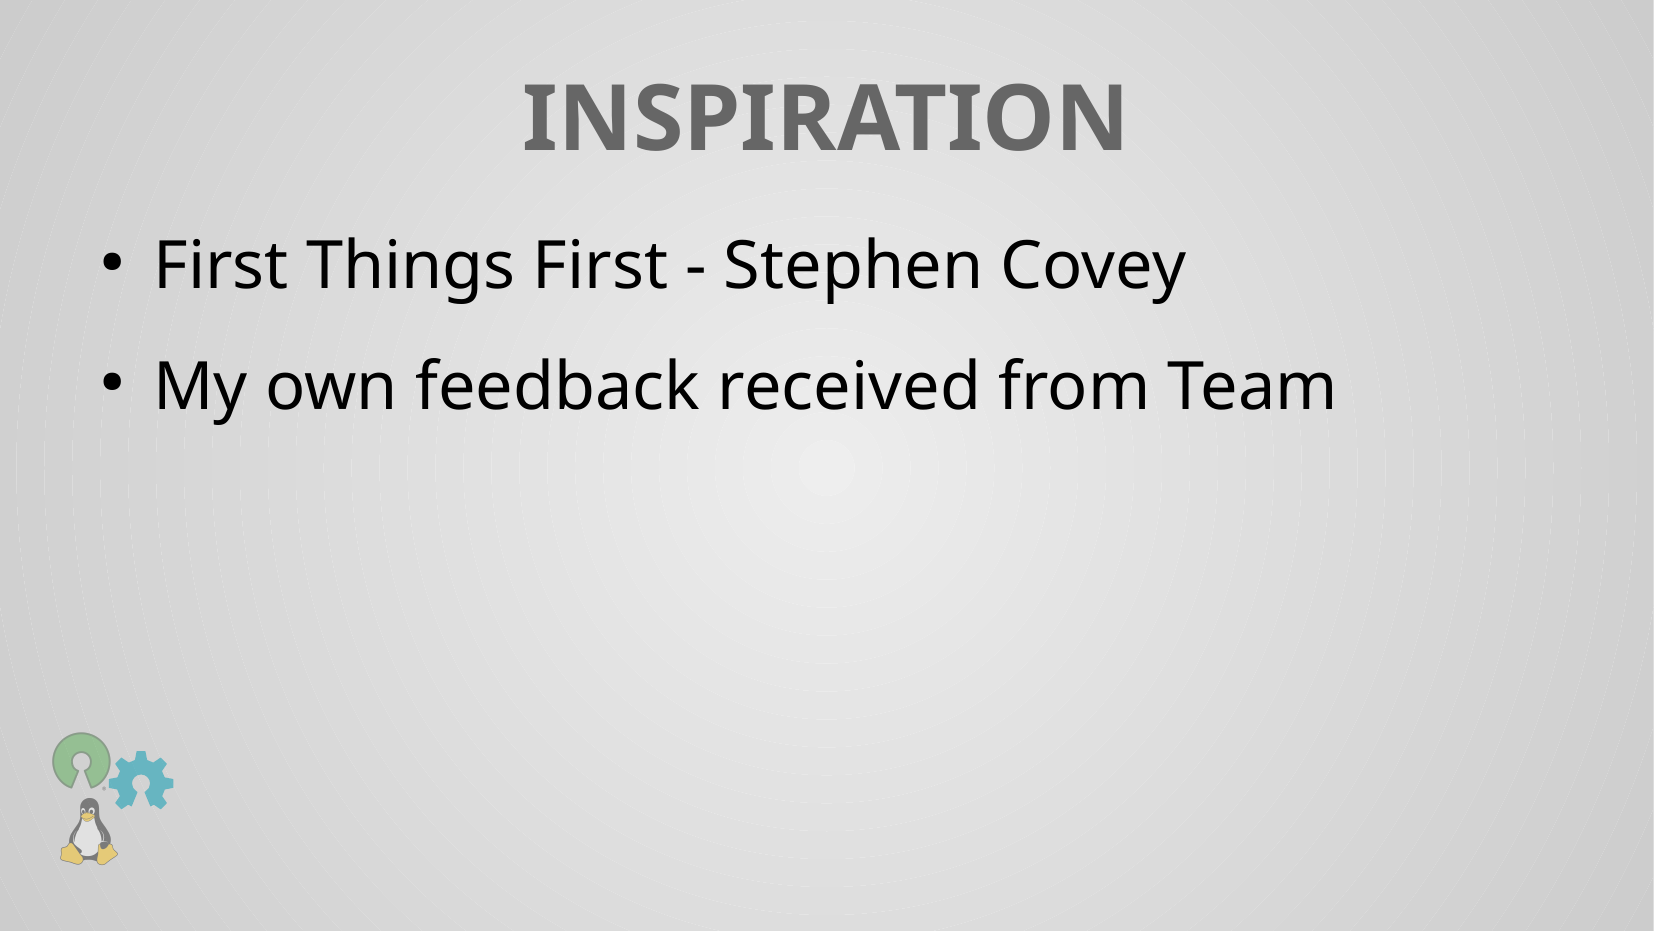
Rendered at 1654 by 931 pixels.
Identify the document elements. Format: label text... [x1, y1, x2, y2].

title Inspiration [82, 37, 1571, 193]
list First Things First - Stephen Covey My own feedback received from Team [82, 217, 1571, 758]
